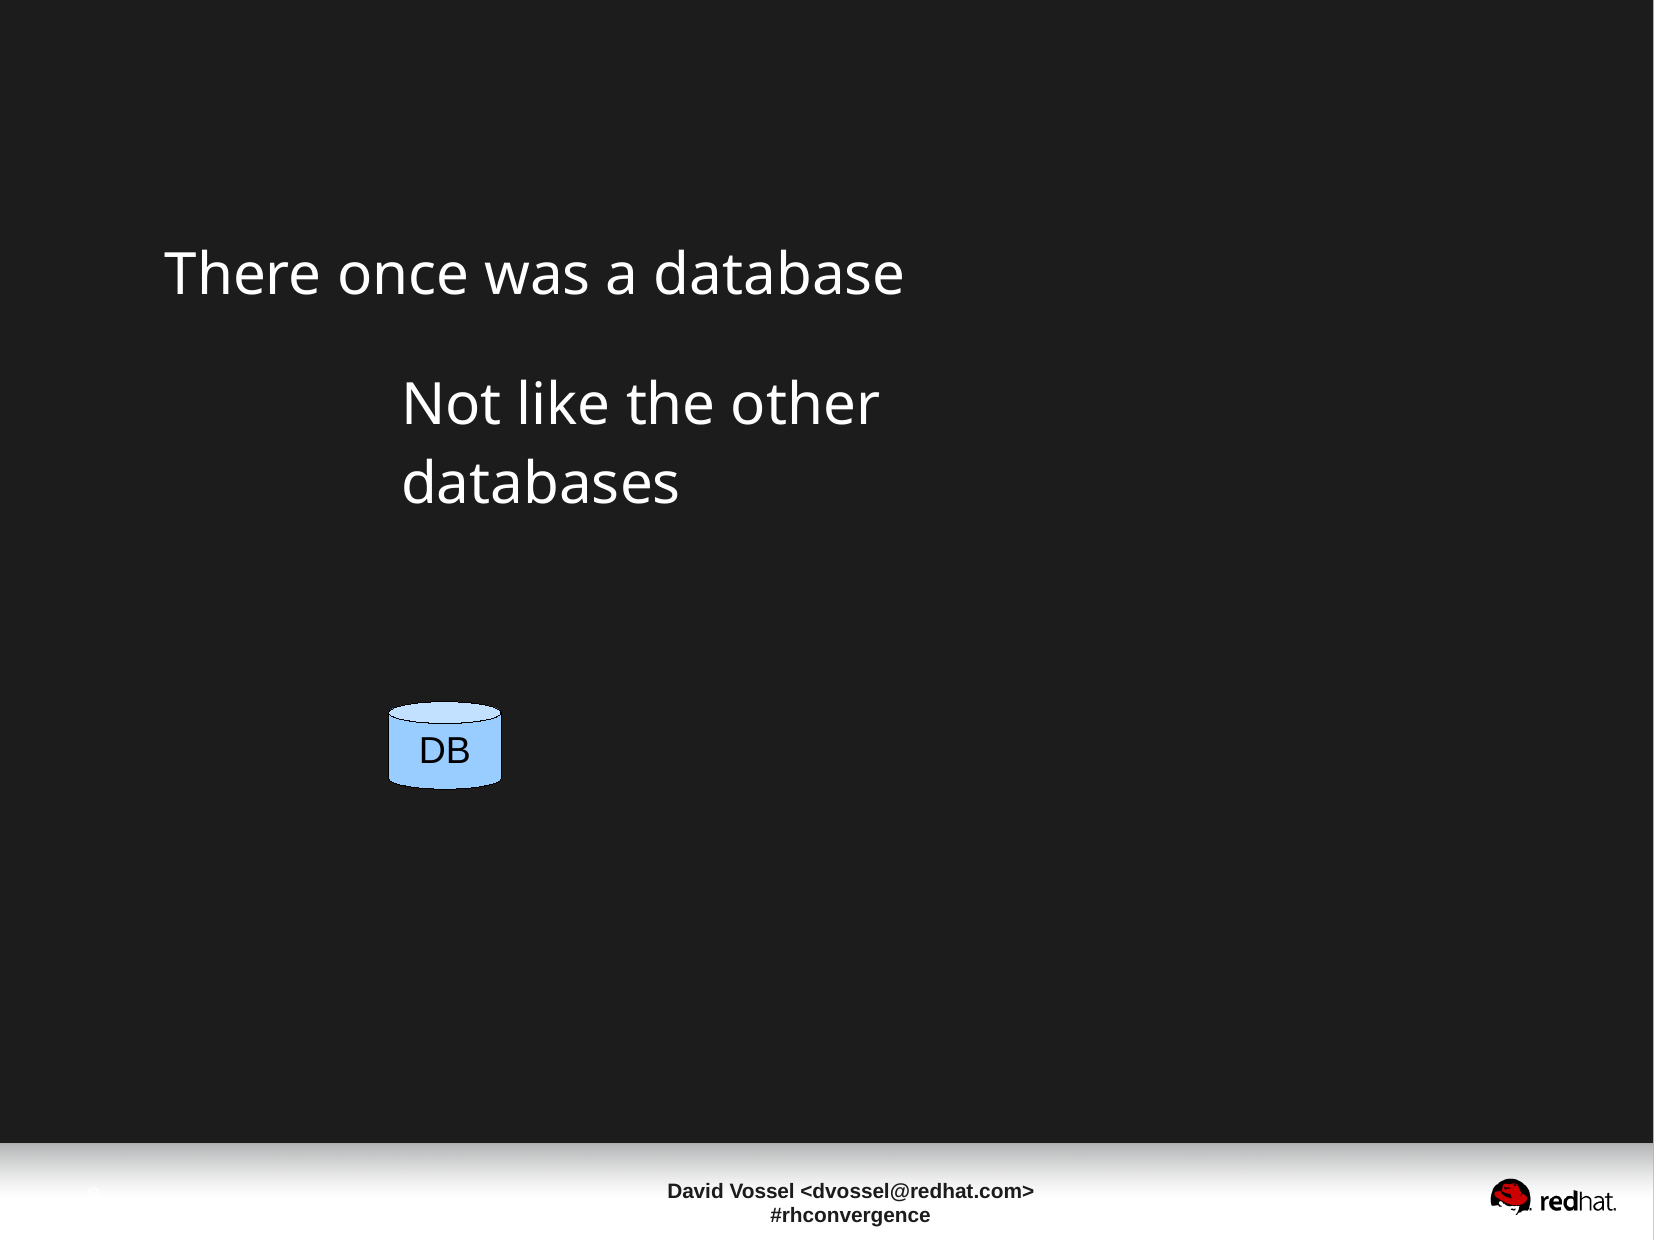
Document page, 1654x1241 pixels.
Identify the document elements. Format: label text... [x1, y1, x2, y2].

picture [0, 1143, 1654, 1241]
text_box DB [388, 713, 502, 790]
text_box Not like the other databases [386, 355, 1174, 446]
text_box There once was a database [150, 225, 938, 316]
text_box PCS [388, 701, 502, 724]
